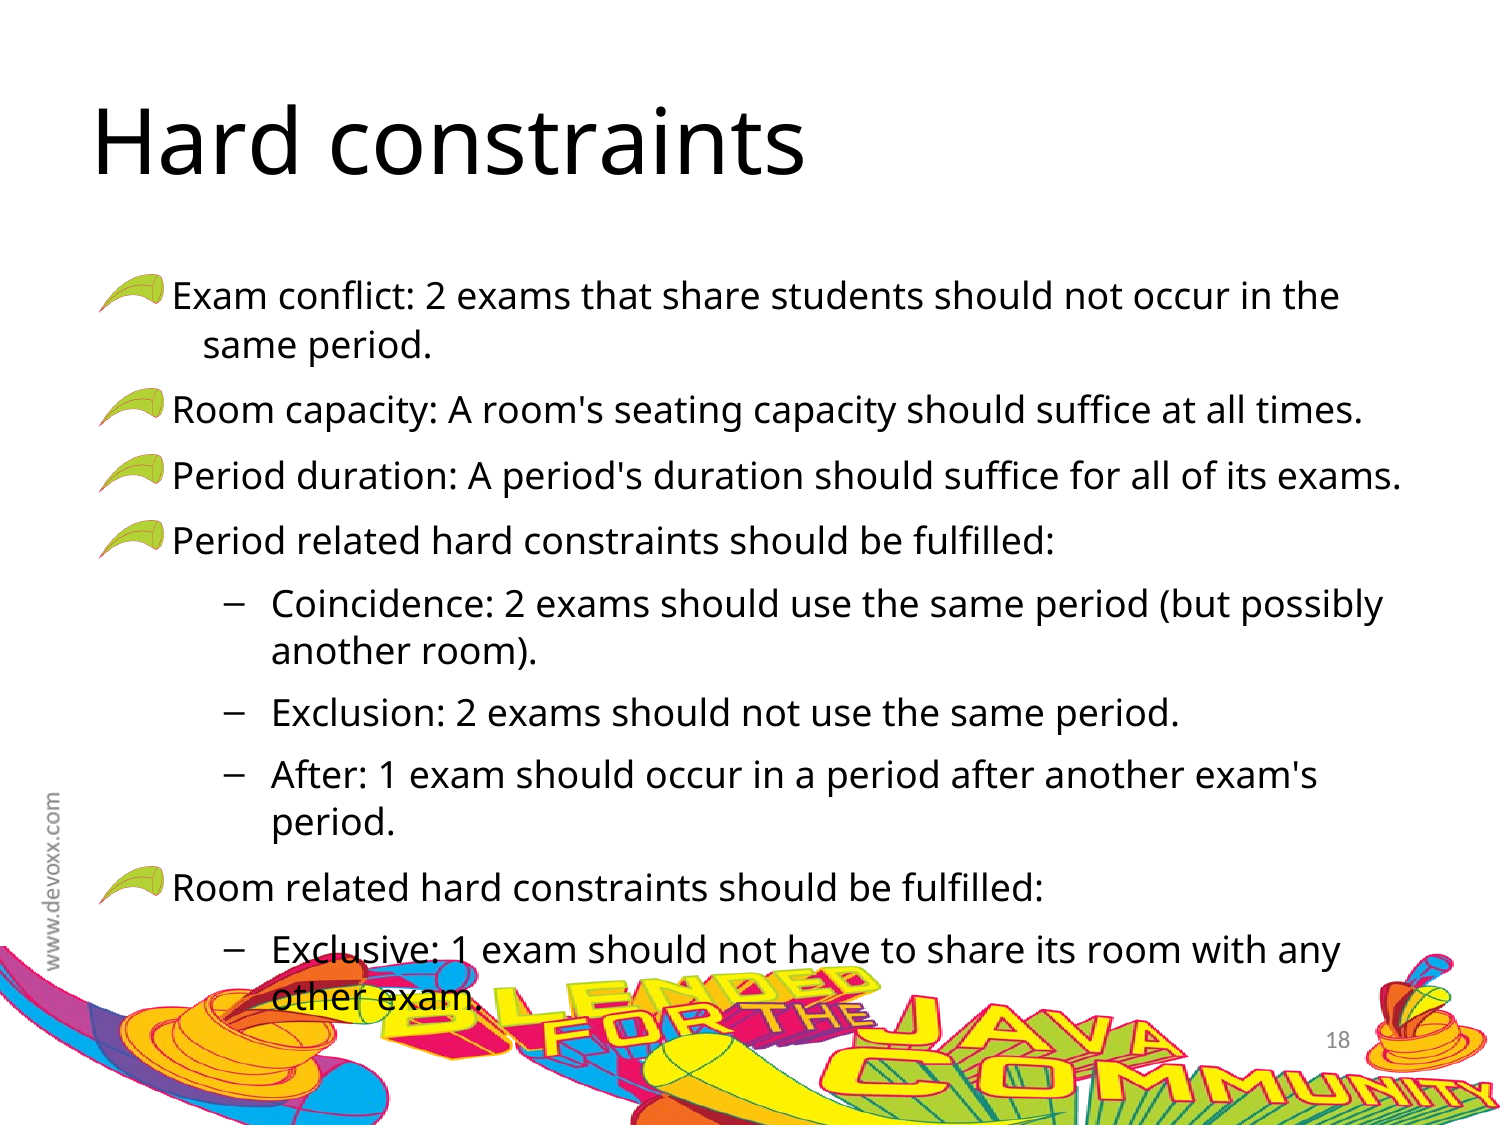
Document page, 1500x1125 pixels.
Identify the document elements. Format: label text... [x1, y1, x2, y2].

list Exam conflict: 2 exams that share students should not occur in the same period. Room capacity: A room's seating capacity should suffice at all times. Period duration: A period's duration should suffice for all of its exams. Period related hard constraints should be fulfilled: Coincidence: 2 exams should use the same period (but possibly another room). Exclusion: 2 exams should not use the same period. After: 1 exam should occur in a period after another exam's period. Room related hard constraints should be fulfilled: Exclusive: 1 exam should not have to share its room with any other exam. [75, 262, 1426, 958]
picture [0, 757, 1500, 1125]
title Hard constraints [75, 45, 1426, 233]
